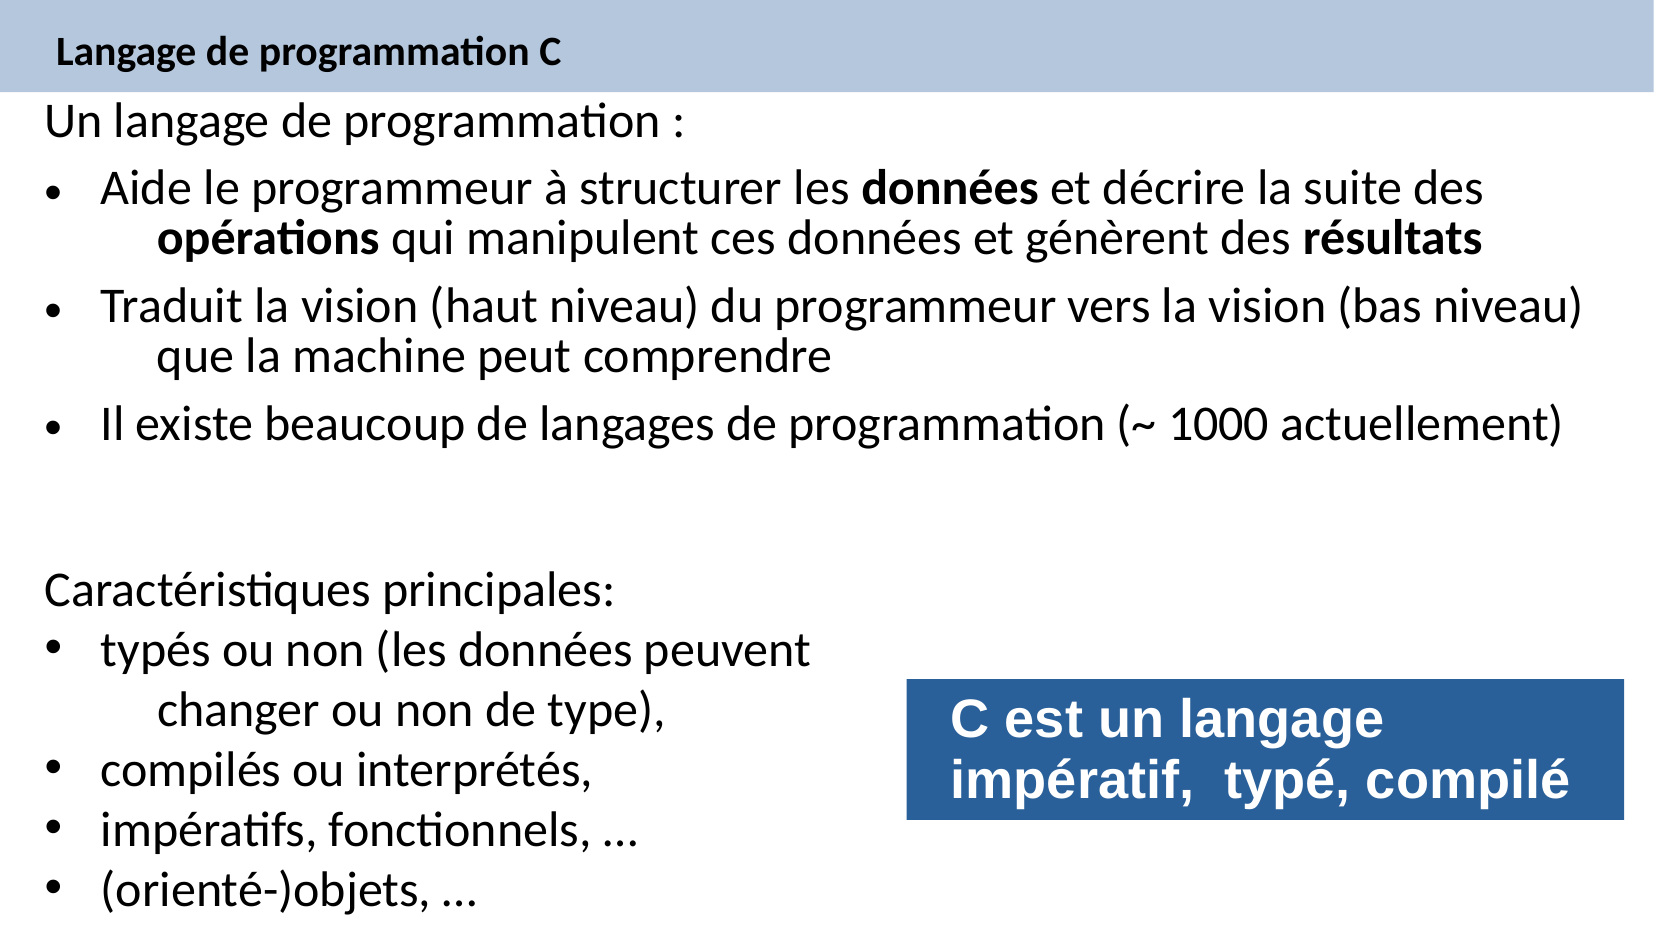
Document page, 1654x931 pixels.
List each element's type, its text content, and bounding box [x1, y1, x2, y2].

text_box Langage de programmation C [0, 0, 1654, 93]
text_box Un langage de programmation : Aide le programmeur à structurer les données et décrire la suite des opérations qui manipulent ces données et génèrent des résultats Traduit la vision (haut niveau) du programmeur vers la vision (bas niveau) que la machine peut comprendre Il existe beaucoup de langages de programmation (~ 1000 actuellement) [29, 92, 1613, 534]
text_box Caractéristiques principales: typés ou non (les données peuvent changer ou non de type), compilés ou interprétés, impératifs, fonctionnels, … (orienté-)objets, … [29, 549, 906, 928]
text_box C est un langage impératif, typé, compilé [906, 679, 1625, 820]
